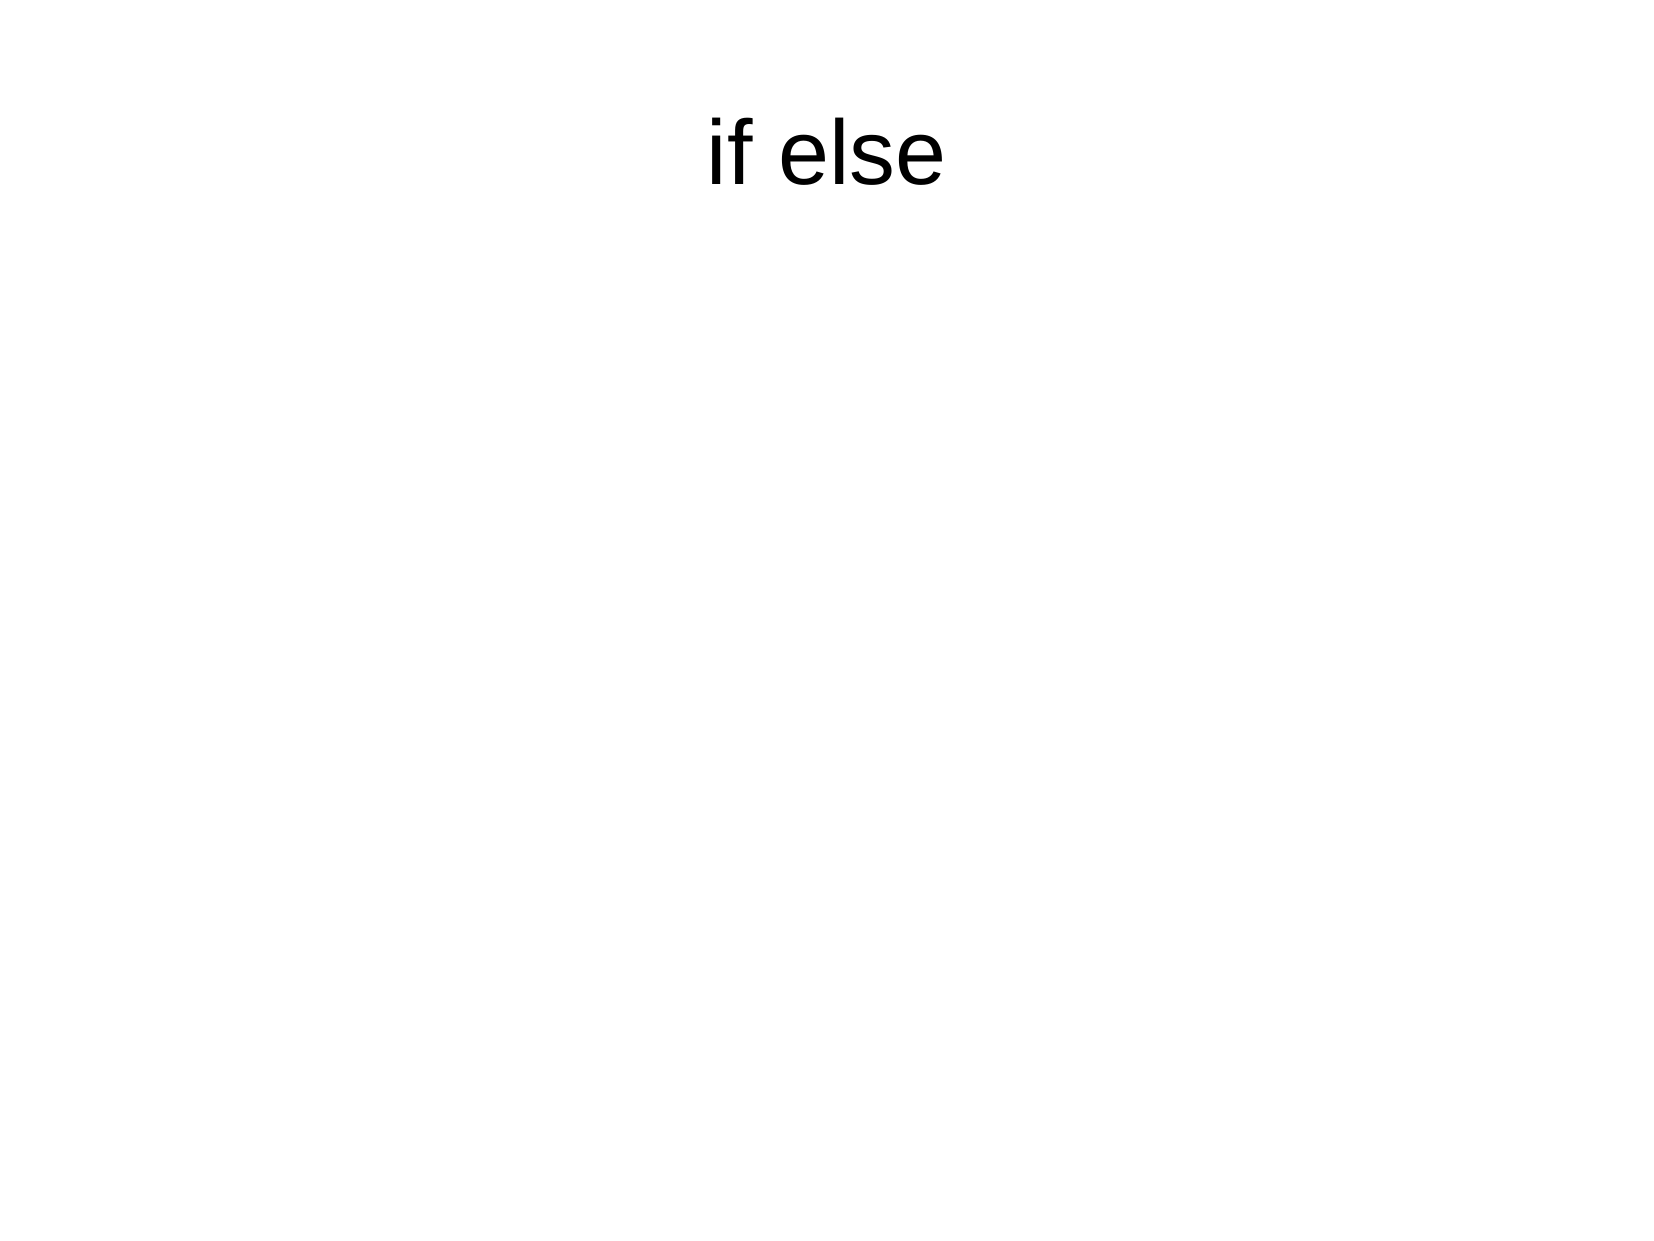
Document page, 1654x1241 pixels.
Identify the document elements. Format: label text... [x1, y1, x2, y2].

title if else [82, 49, 1571, 257]
